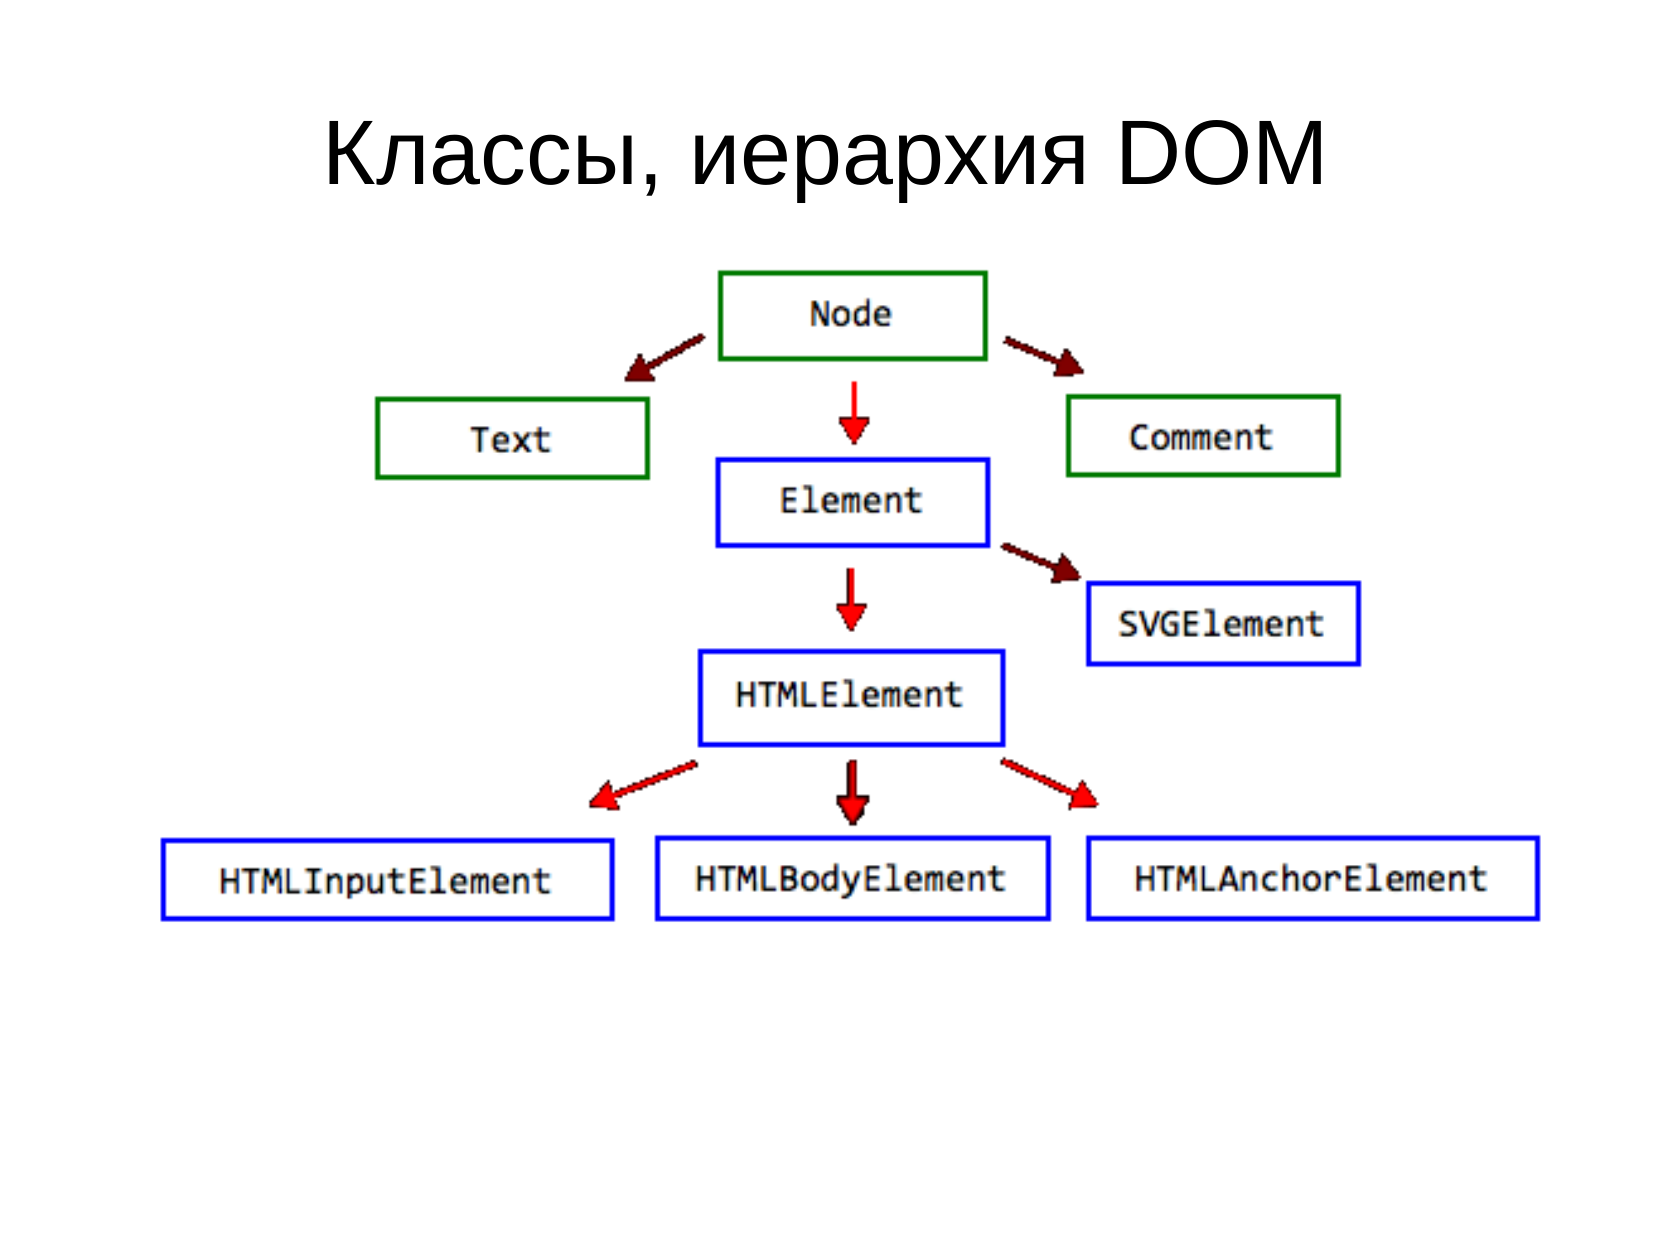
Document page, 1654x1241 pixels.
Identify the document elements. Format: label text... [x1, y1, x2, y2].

title Классы, иерархия DOM [82, 49, 1571, 257]
picture [154, 236, 1561, 975]
